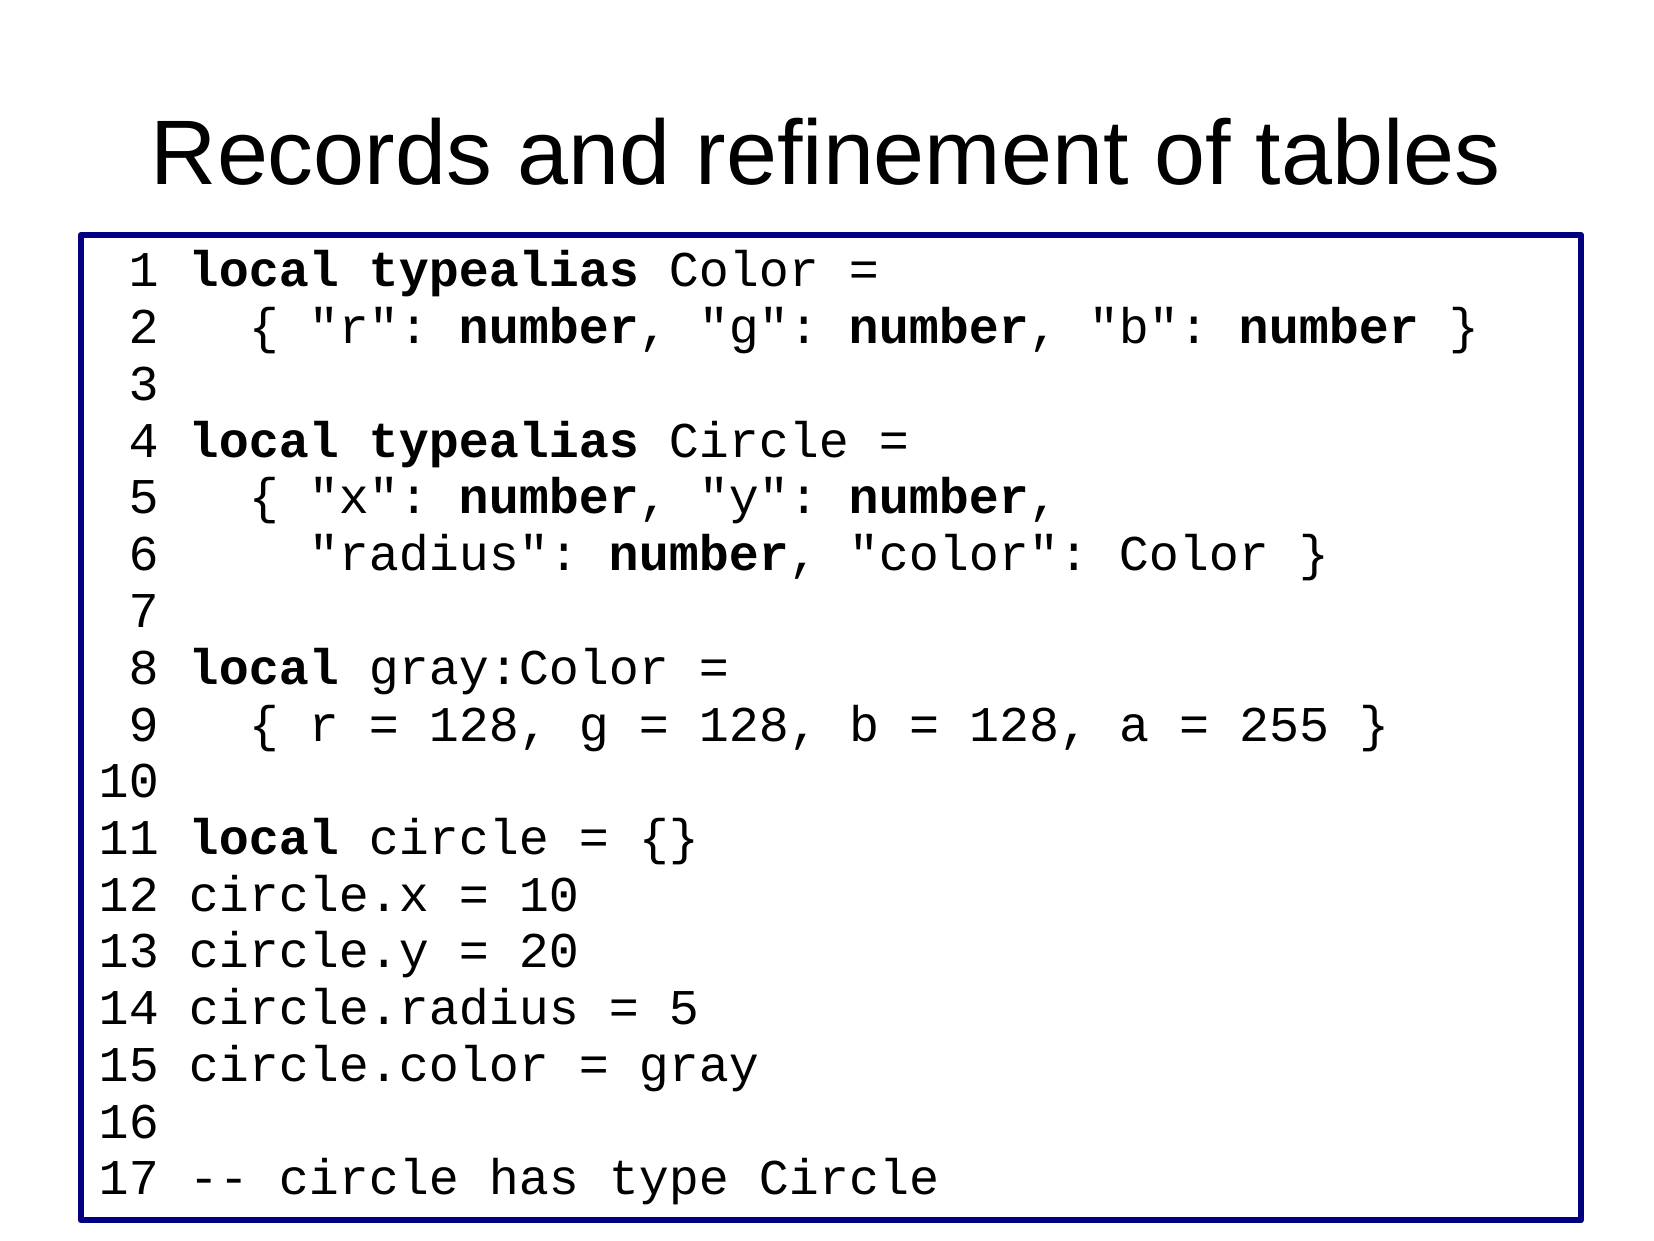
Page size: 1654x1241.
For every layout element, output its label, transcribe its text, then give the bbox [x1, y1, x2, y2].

title Records and refinement of tables [82, 49, 1571, 232]
text_box 1 local typealias Color = 2 { "r": number, "g": number, "b": number } 3 4 local typealias Circle = 5 { "x": number, "y": number, 6 "radius": number, "color": Color } 7 8 local gray:Color = 9 { r = 128, g = 128, b = 128, a = 255 } 10 11 local circle = {} 12 circle.x = 10 13 circle.y = 20 14 circle.radius = 5 15 circle.color = gray 16 17 -- circle has type Circle [80, 234, 1581, 1106]
